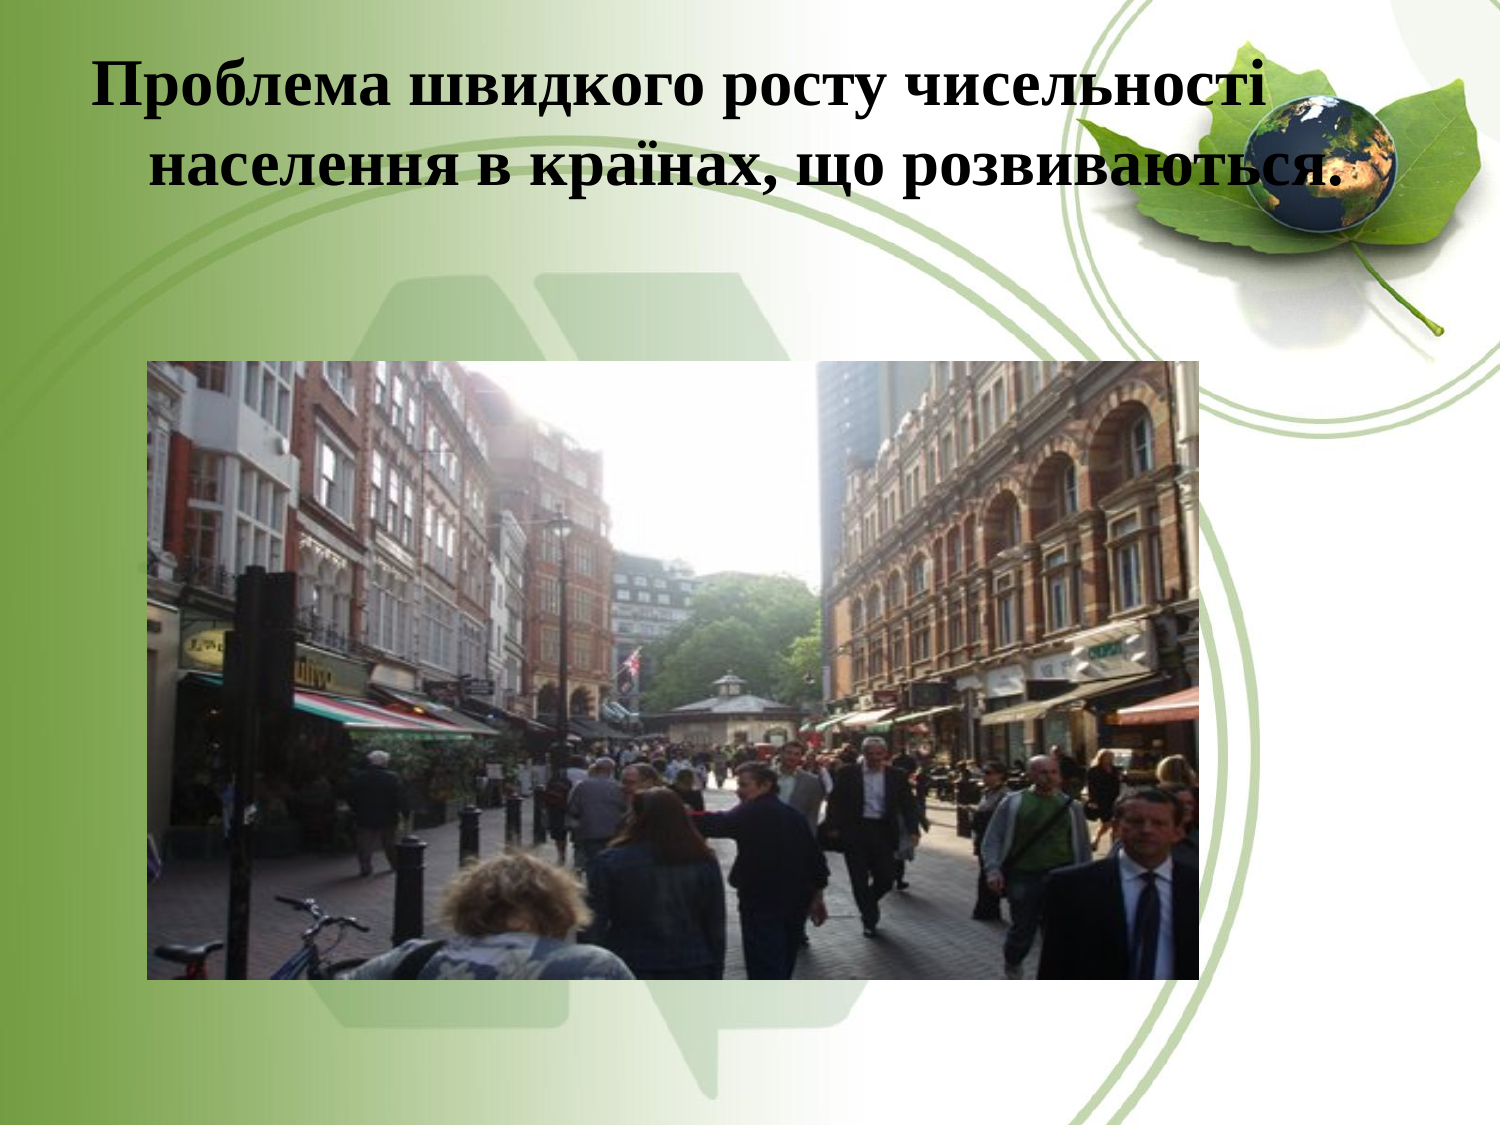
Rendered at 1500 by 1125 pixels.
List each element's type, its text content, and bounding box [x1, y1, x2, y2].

picture [0, 0, 1500, 1125]
list Проблема швидкого росту чисельності населення в країнах, що розвиваються. [76, 31, 1427, 261]
